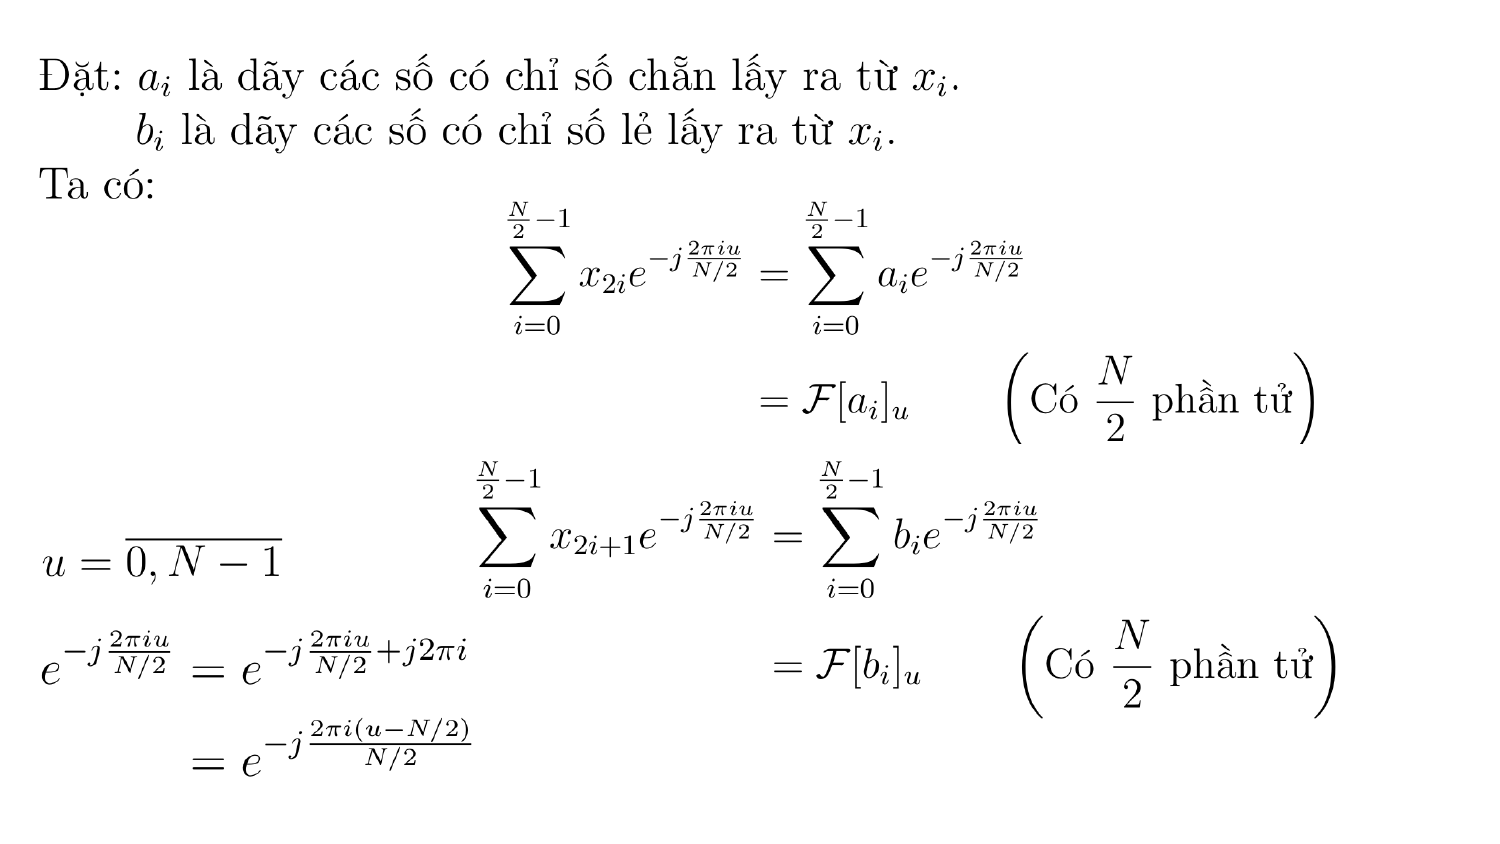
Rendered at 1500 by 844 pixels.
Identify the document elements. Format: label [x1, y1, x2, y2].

picture [24, 24, 1359, 802]
